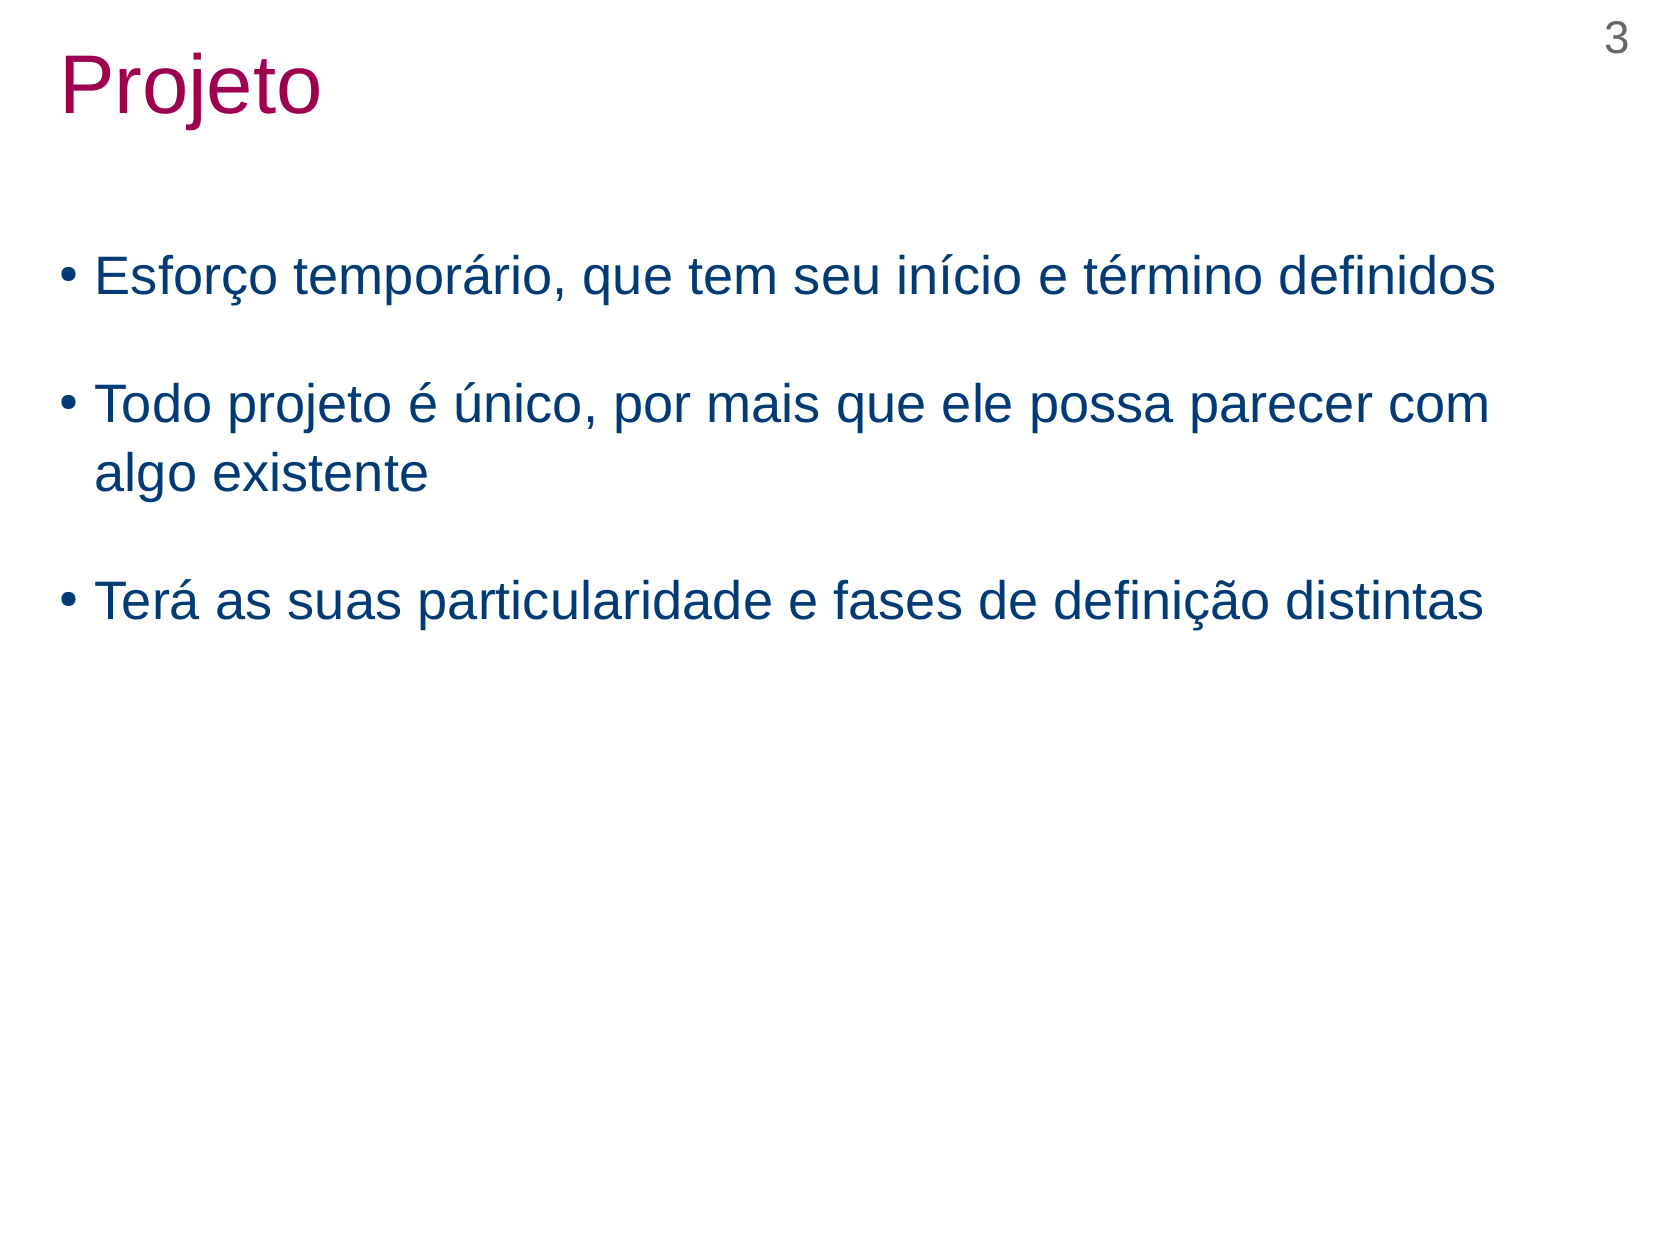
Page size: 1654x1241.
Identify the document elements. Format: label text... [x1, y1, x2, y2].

title Projeto [59, 29, 1595, 148]
list Esforço temporário, que tem seu início e término definidos Todo projeto é único, por mais que ele possa parecer com algo existente Terá as suas particularidade e fases de definição distintas [59, 236, 1595, 1211]
